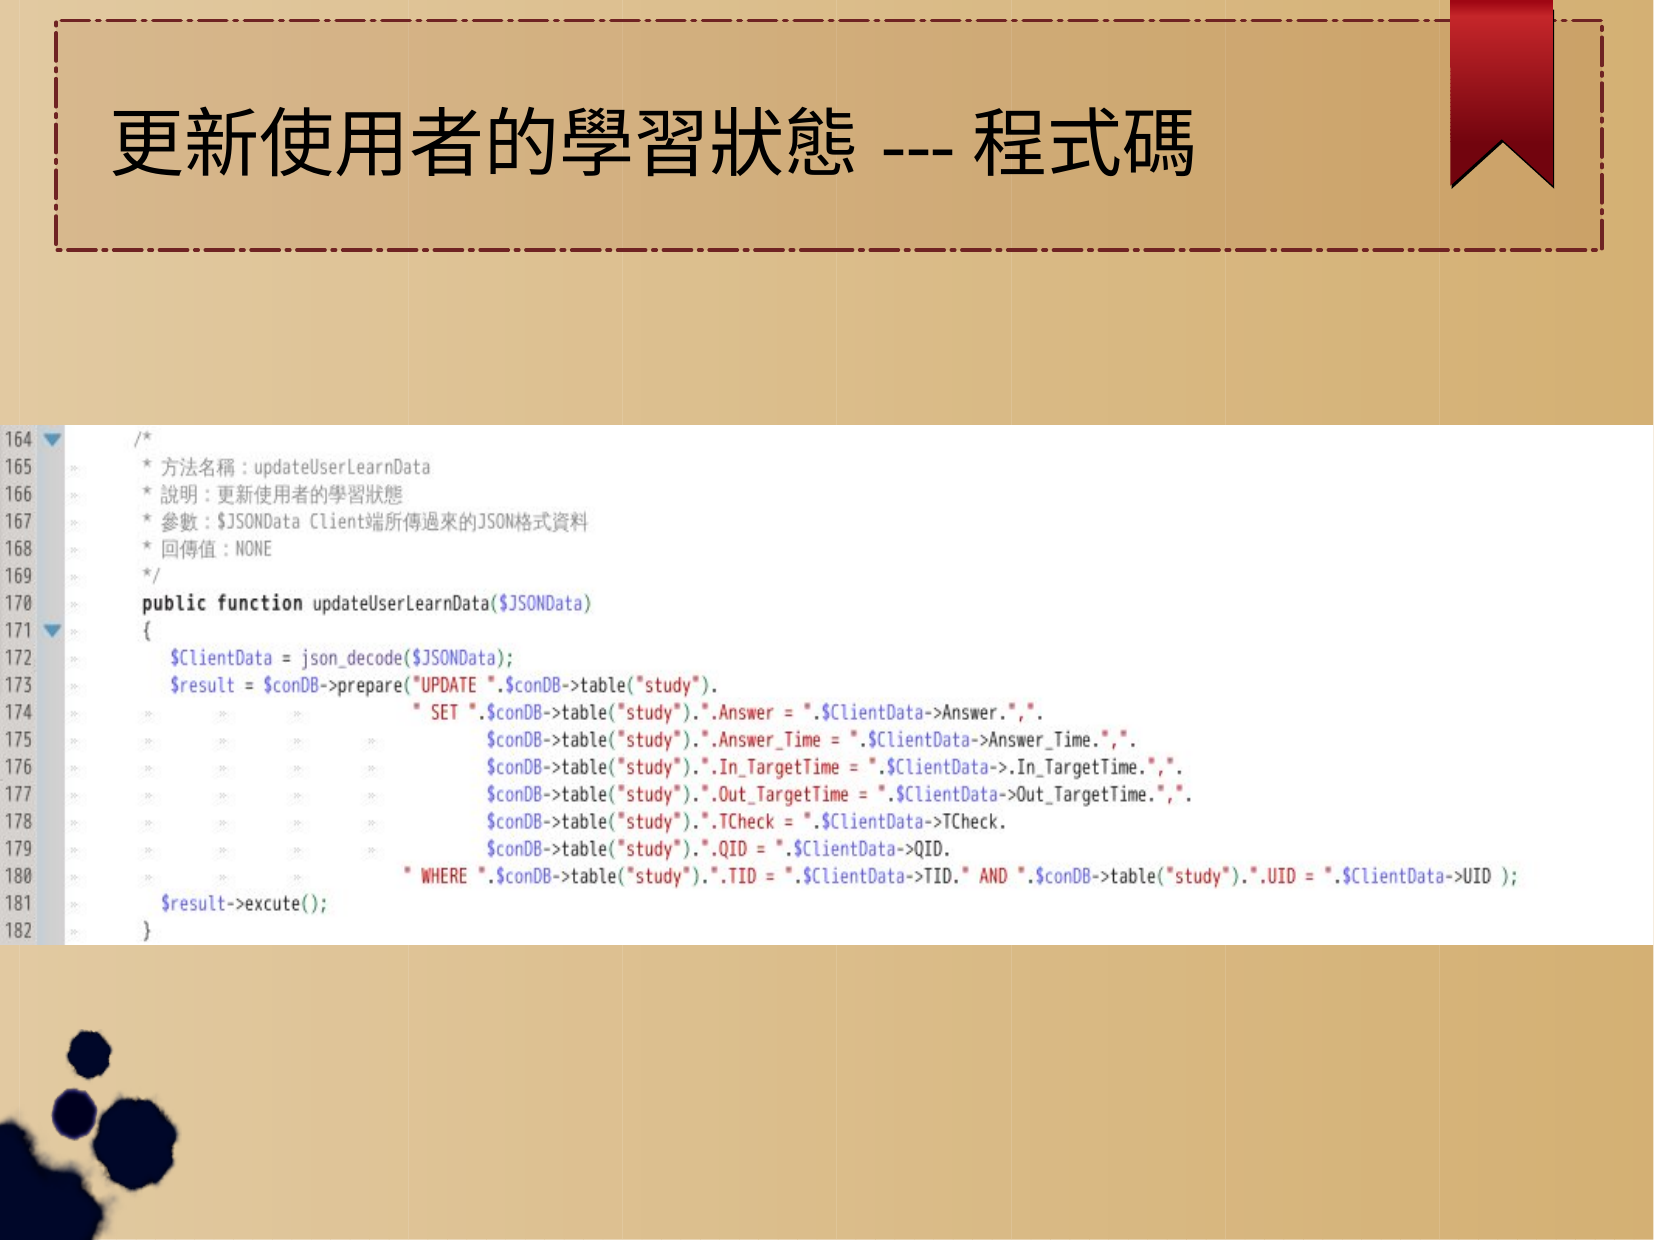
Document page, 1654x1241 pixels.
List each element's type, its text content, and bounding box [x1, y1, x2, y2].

picture [0, 425, 1654, 945]
title 更新使用者的學習狀態---程式碼 [82, 47, 1412, 229]
